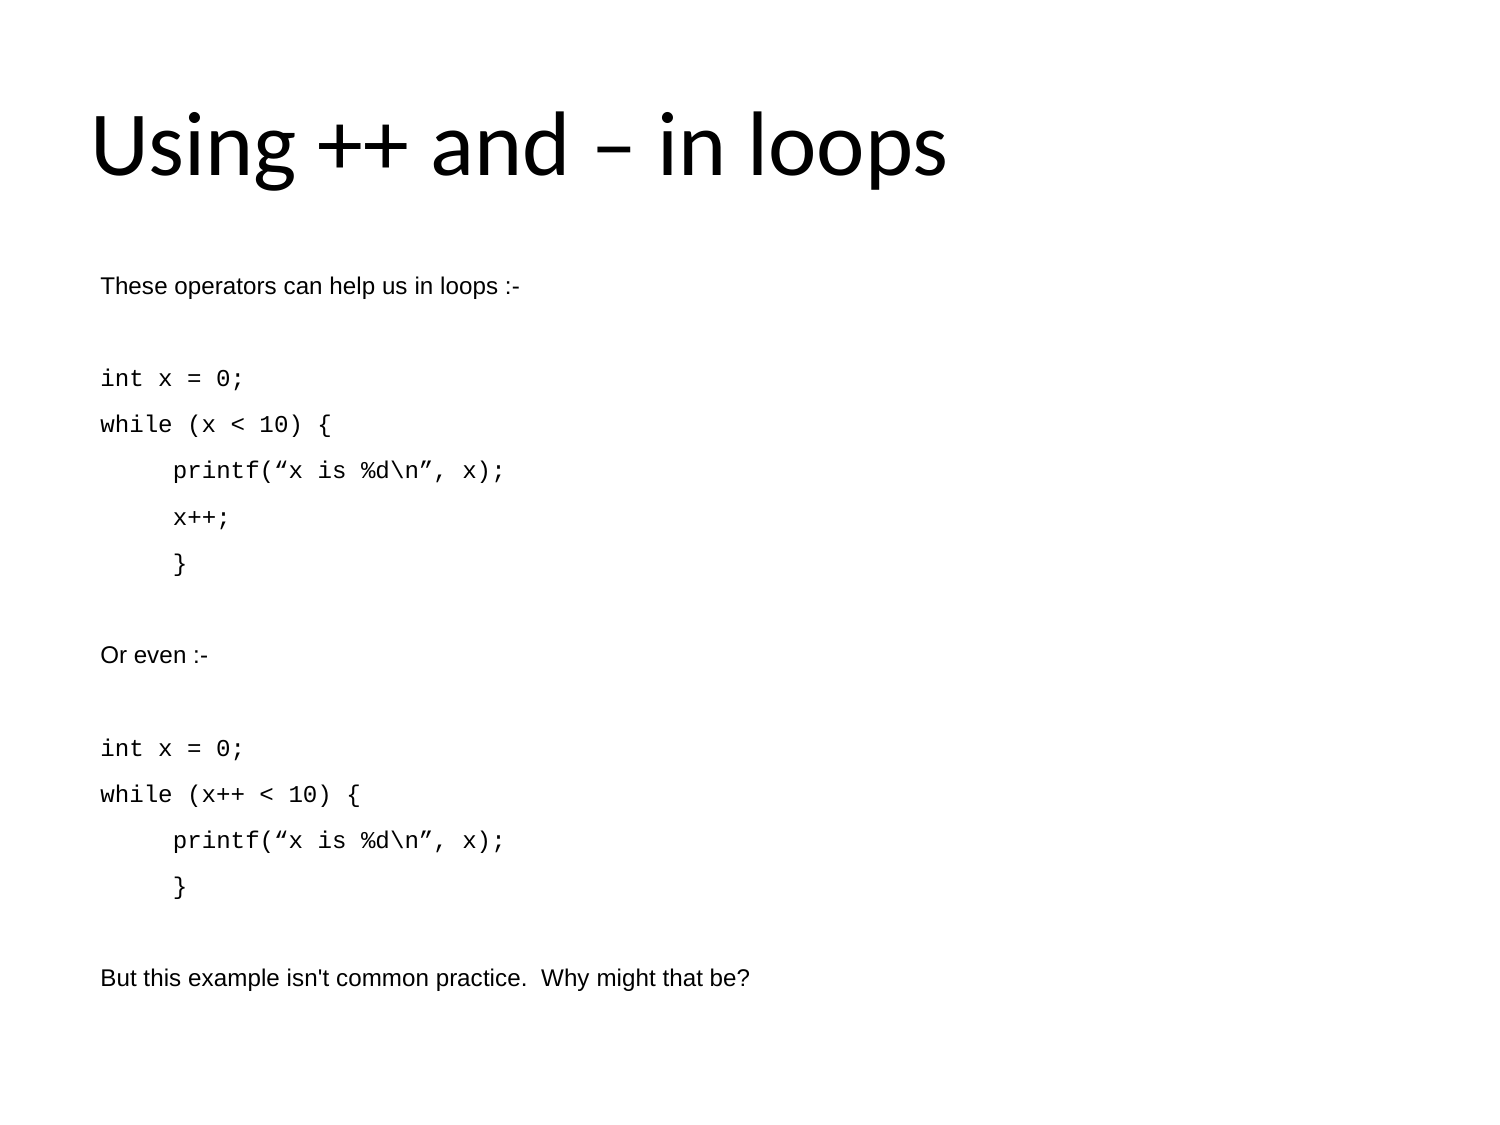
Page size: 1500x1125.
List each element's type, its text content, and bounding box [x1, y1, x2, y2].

list These operators can help us in loops :- int x = 0; while (x < 10) { printf(“x is %d\n”, x); x++; } Or even :- int x = 0; while (x++ < 10) { printf(“x is %d\n”, x); } But this example isn't common practice. Why might that be? [75, 262, 1425, 1005]
title Using ++ and – in loops [75, 45, 1425, 233]
